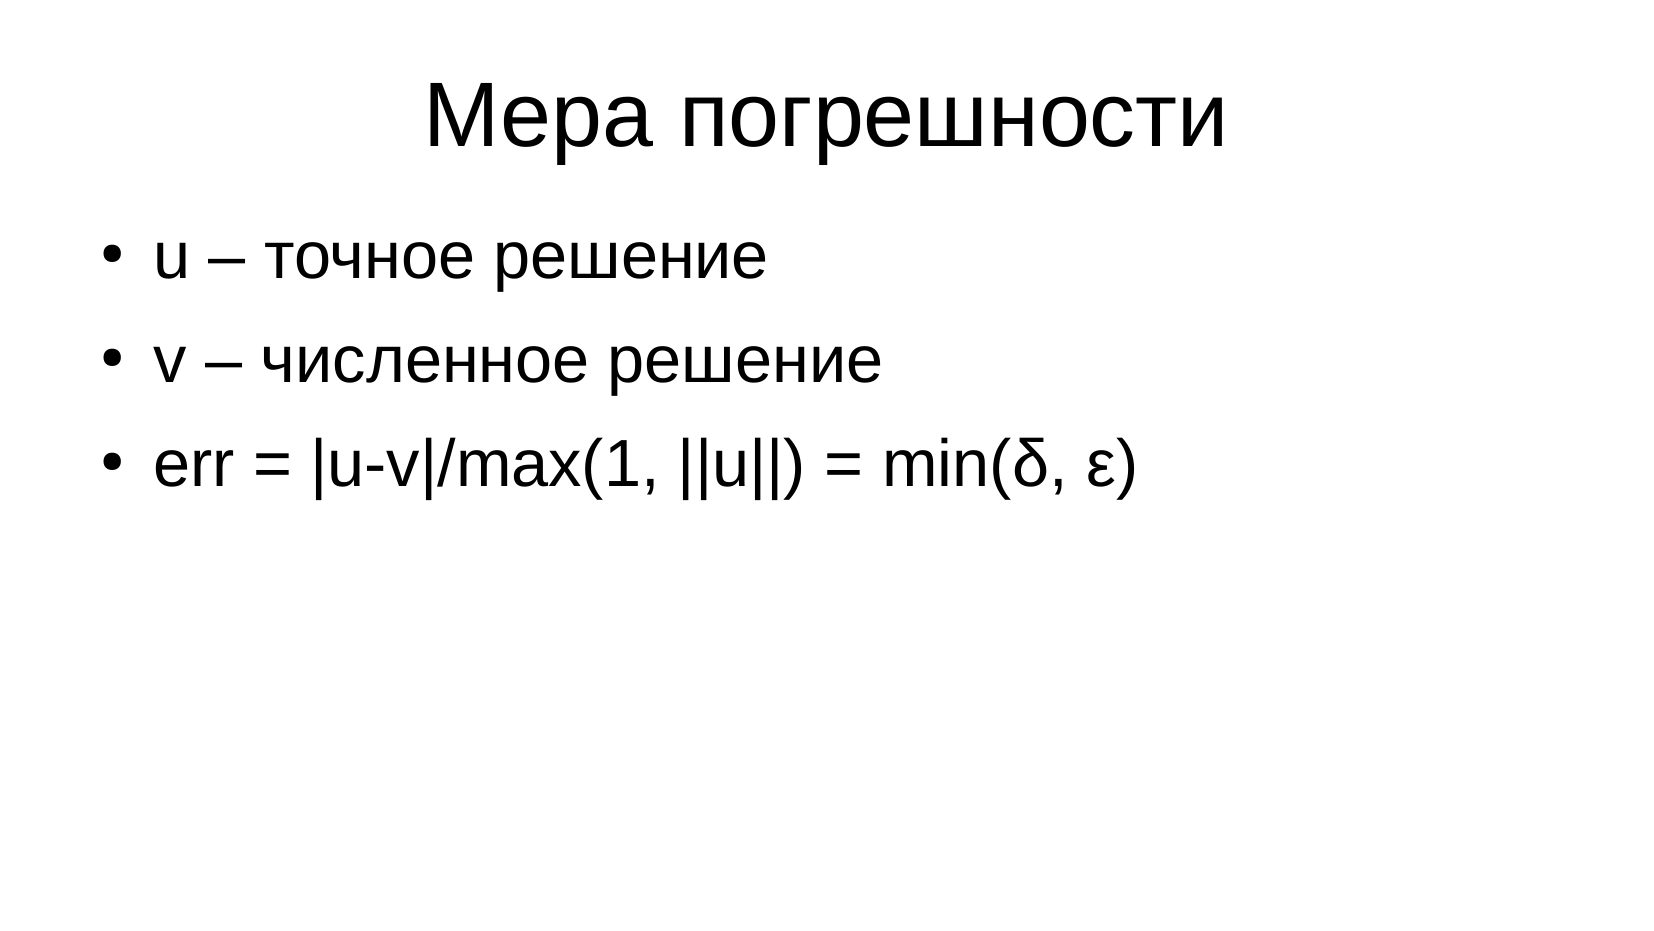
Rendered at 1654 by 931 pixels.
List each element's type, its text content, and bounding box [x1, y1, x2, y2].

list u – точное решение v – численное решение err = |u-v|/max(1, ||u||) = min(δ, ε) [82, 217, 1571, 758]
title Мера погрешности [82, 37, 1571, 193]
